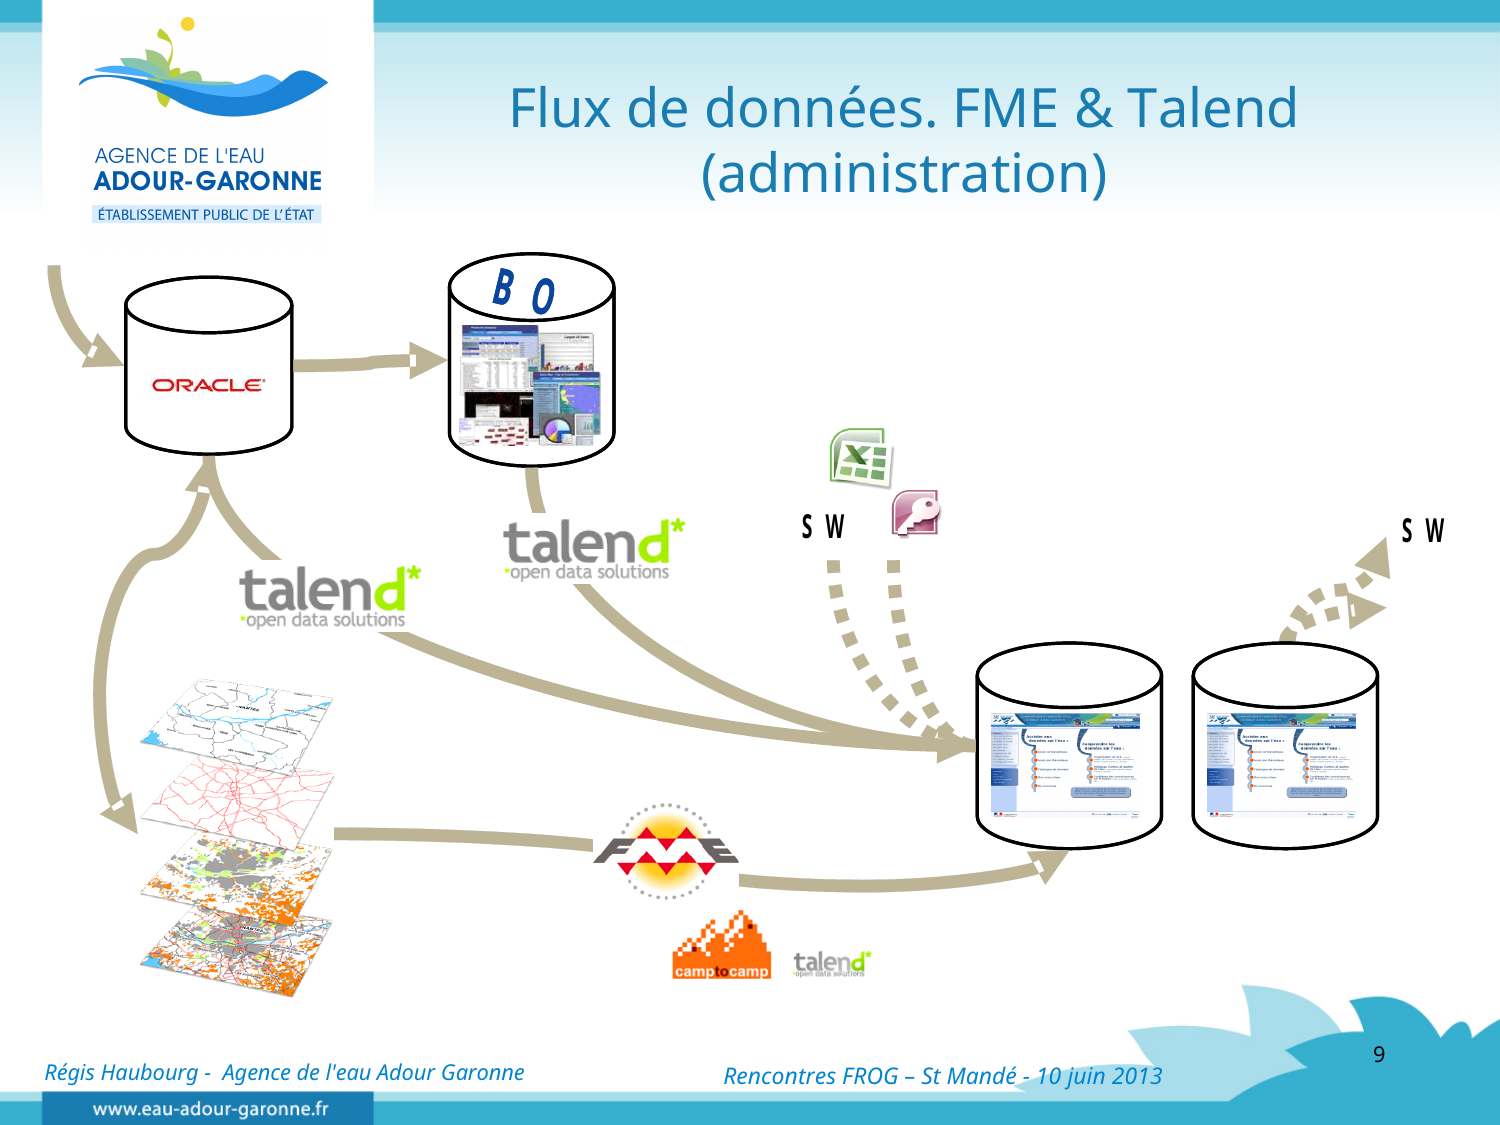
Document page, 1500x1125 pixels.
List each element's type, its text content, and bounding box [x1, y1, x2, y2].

picture [0, 0, 1500, 1125]
title Flux de données. FME & Talend (administration) [383, 44, 1426, 233]
